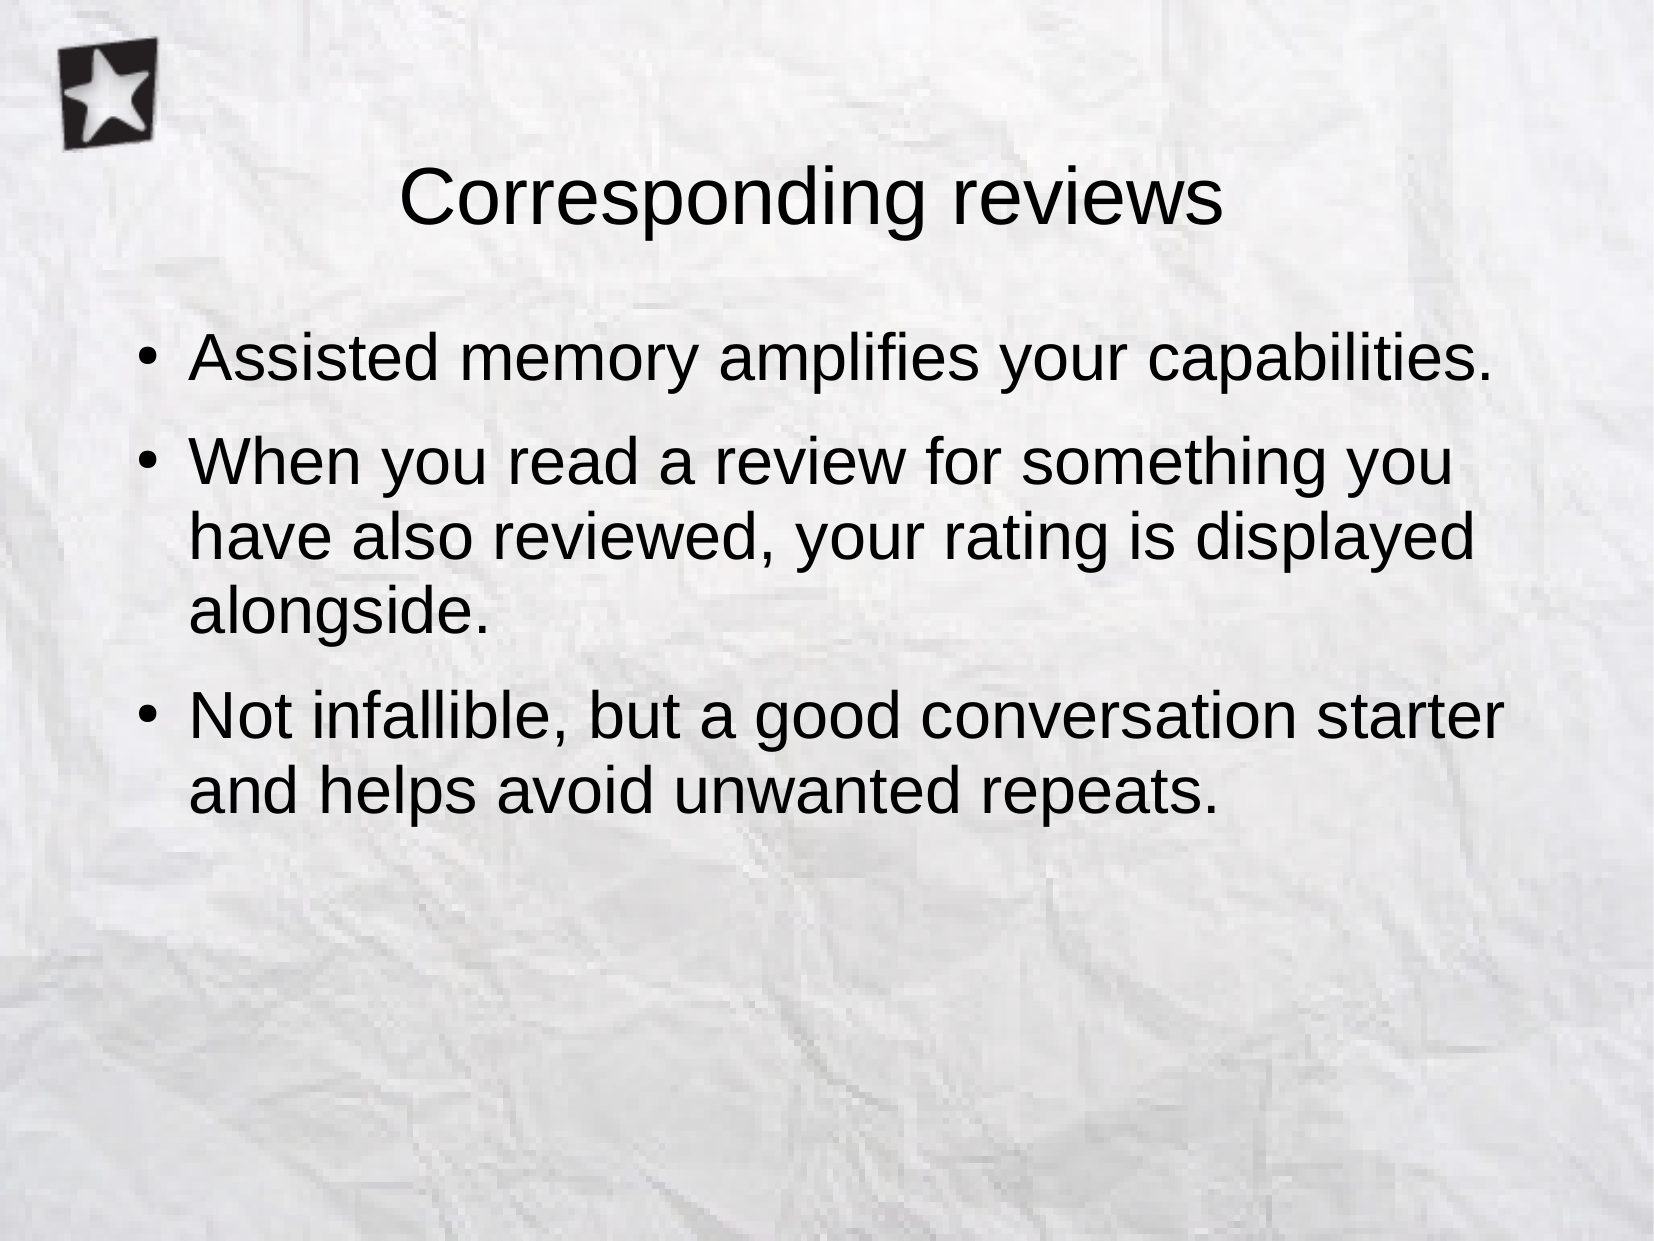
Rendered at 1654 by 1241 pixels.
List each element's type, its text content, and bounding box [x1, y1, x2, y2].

title Corresponding reviews [118, 112, 1506, 281]
picture [0, 0, 1654, 1241]
list Assisted memory amplifies your capabilities. When you read a review for something you have also reviewed, your rating is displayed alongside. Not infallible, but a good conversation starter and helps avoid unwanted repeats. [118, 319, 1571, 1040]
